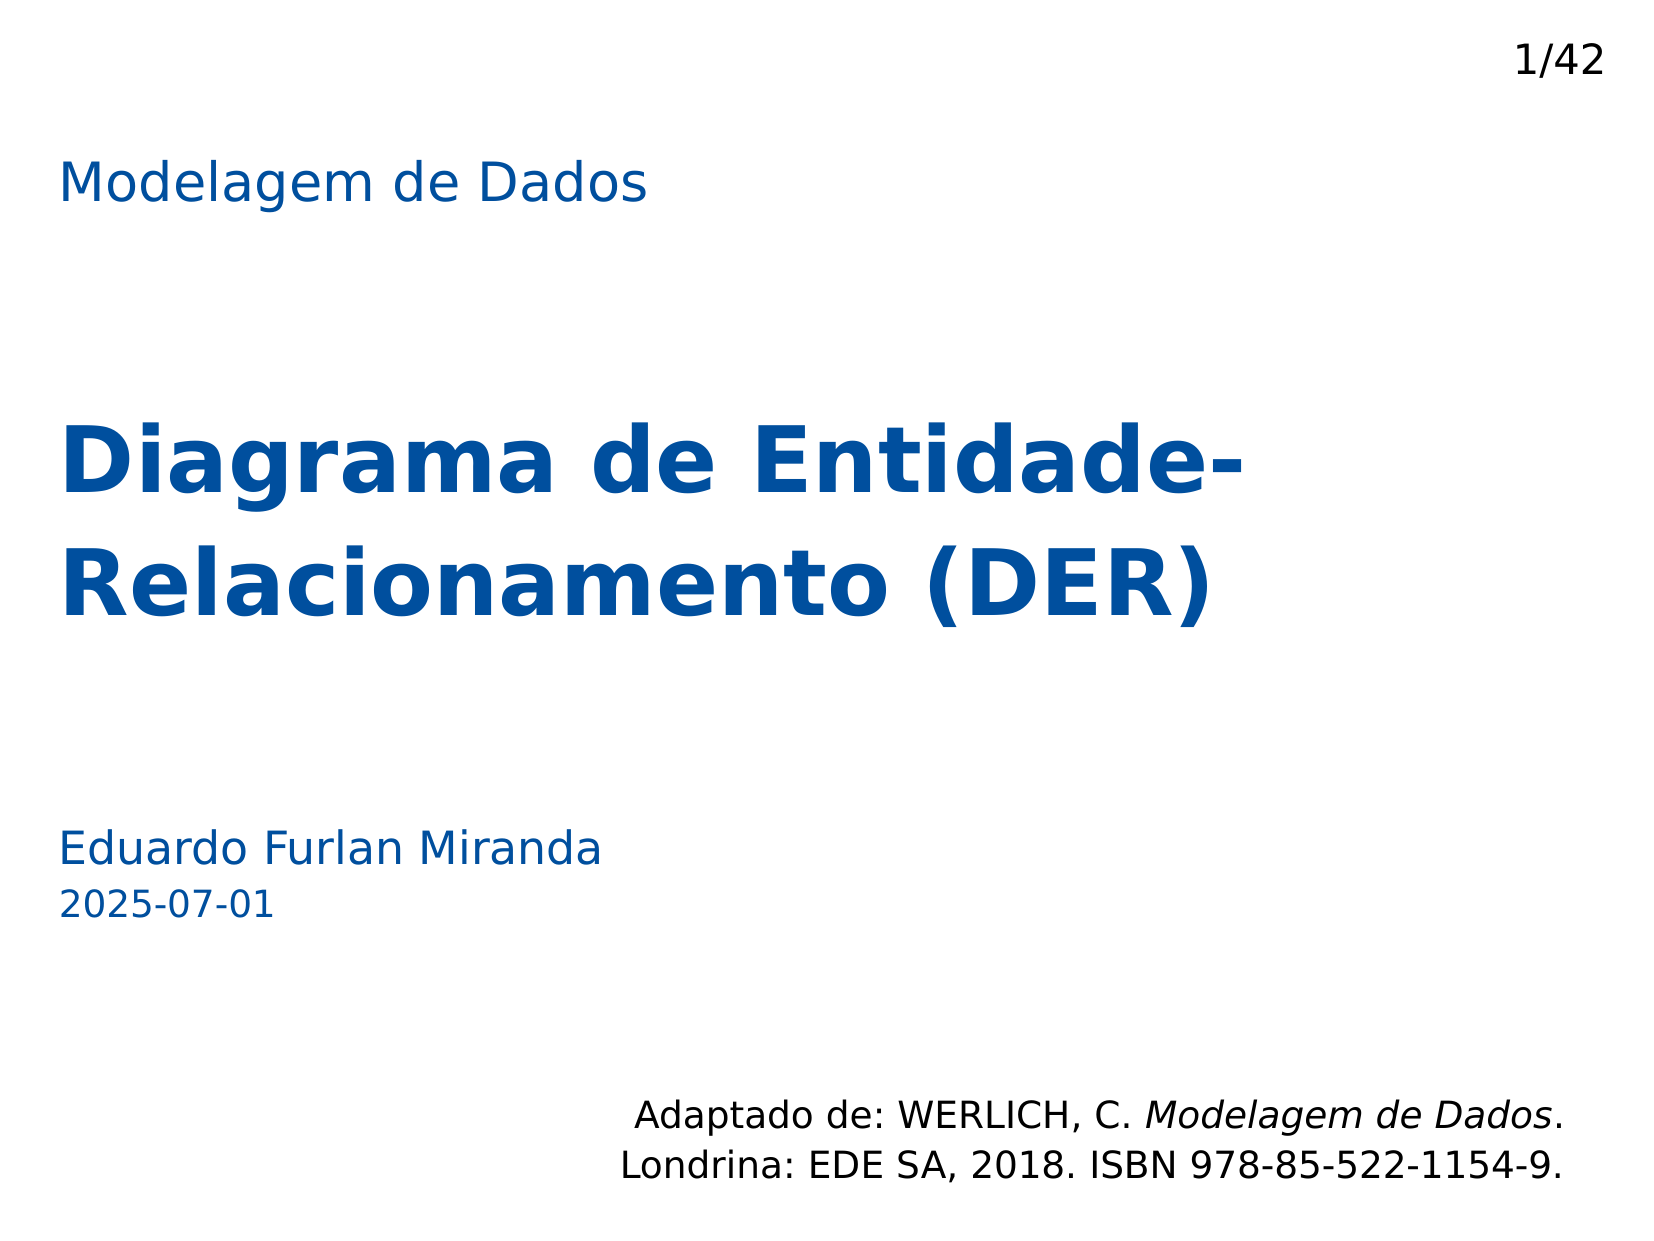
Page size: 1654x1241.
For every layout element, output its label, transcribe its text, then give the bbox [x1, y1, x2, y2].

list Adaptado de: WERLICH, C. Modelagem de Dados. Londrina: EDE SA, 2018. ISBN 978-85-522-1154-9. [585, 1086, 1565, 1211]
list Modelagem de Dados Diagrama de Entidade-Relacionamento (DER) Eduardo Furlan Miranda 2025-07-01 [59, 141, 1625, 1211]
chart [720, 567, 933, 672]
